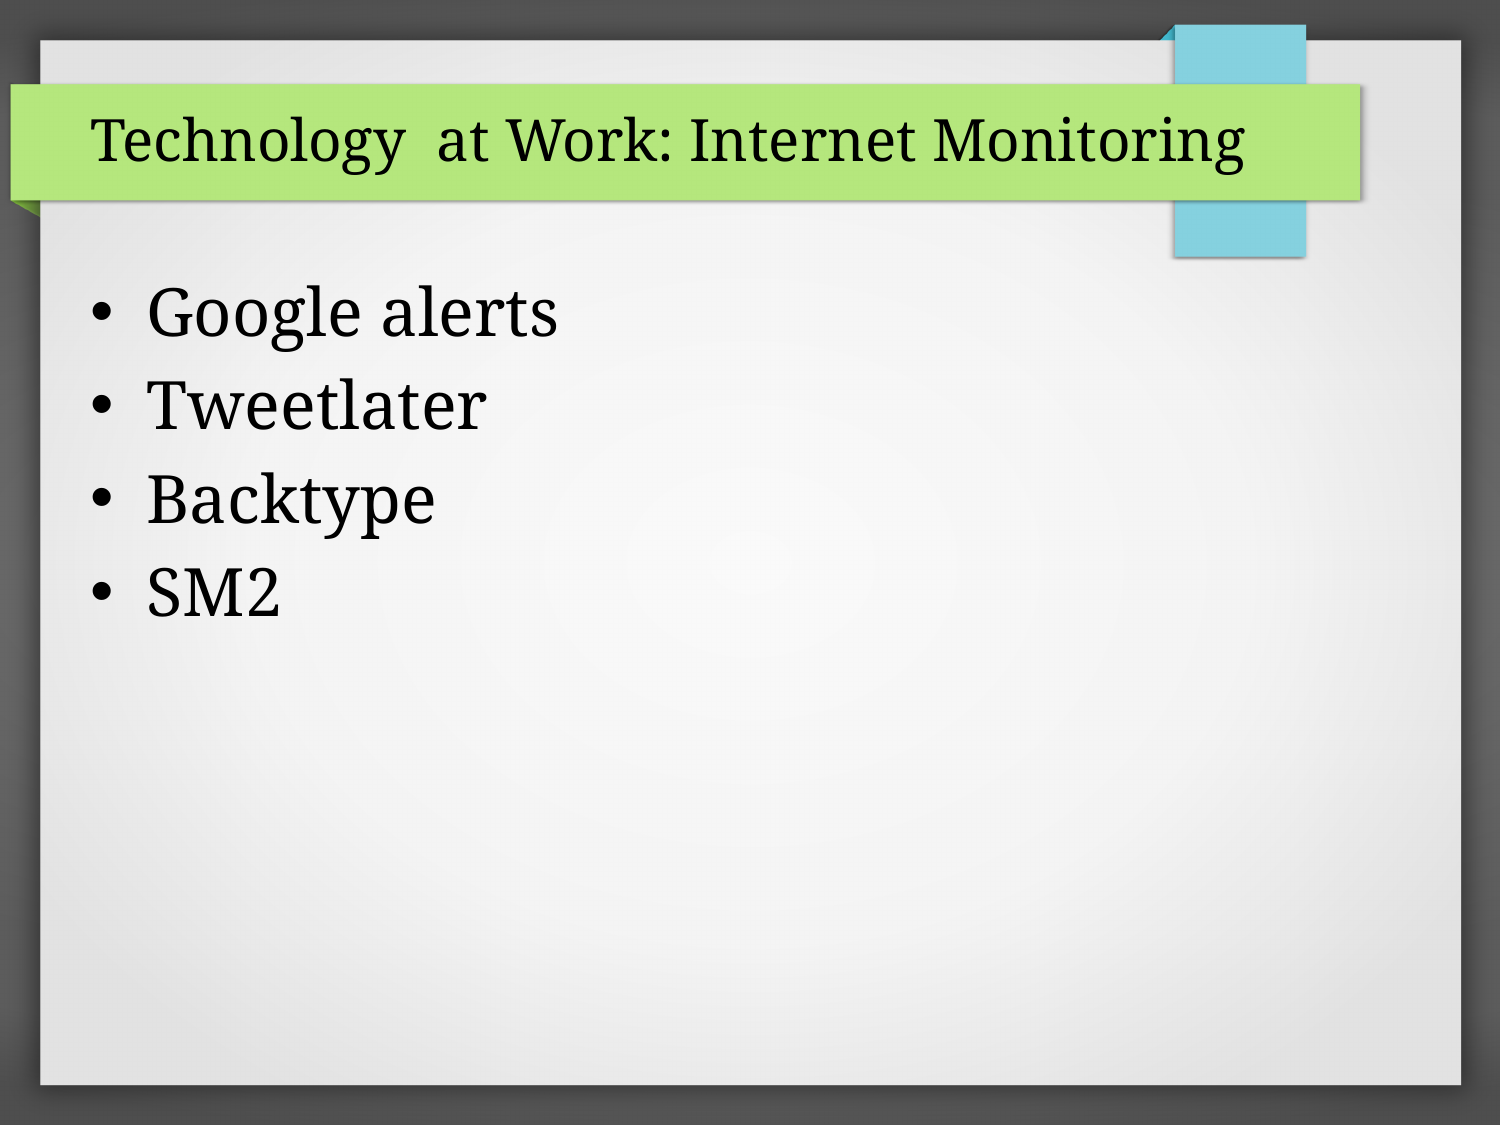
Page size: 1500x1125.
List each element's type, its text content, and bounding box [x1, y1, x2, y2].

list Google alerts Tweetlater Backtype SM2 [75, 262, 1425, 1005]
title Technology at Work: Internet Monitoring [75, 45, 1425, 233]
picture [0, 0, 1500, 1125]
